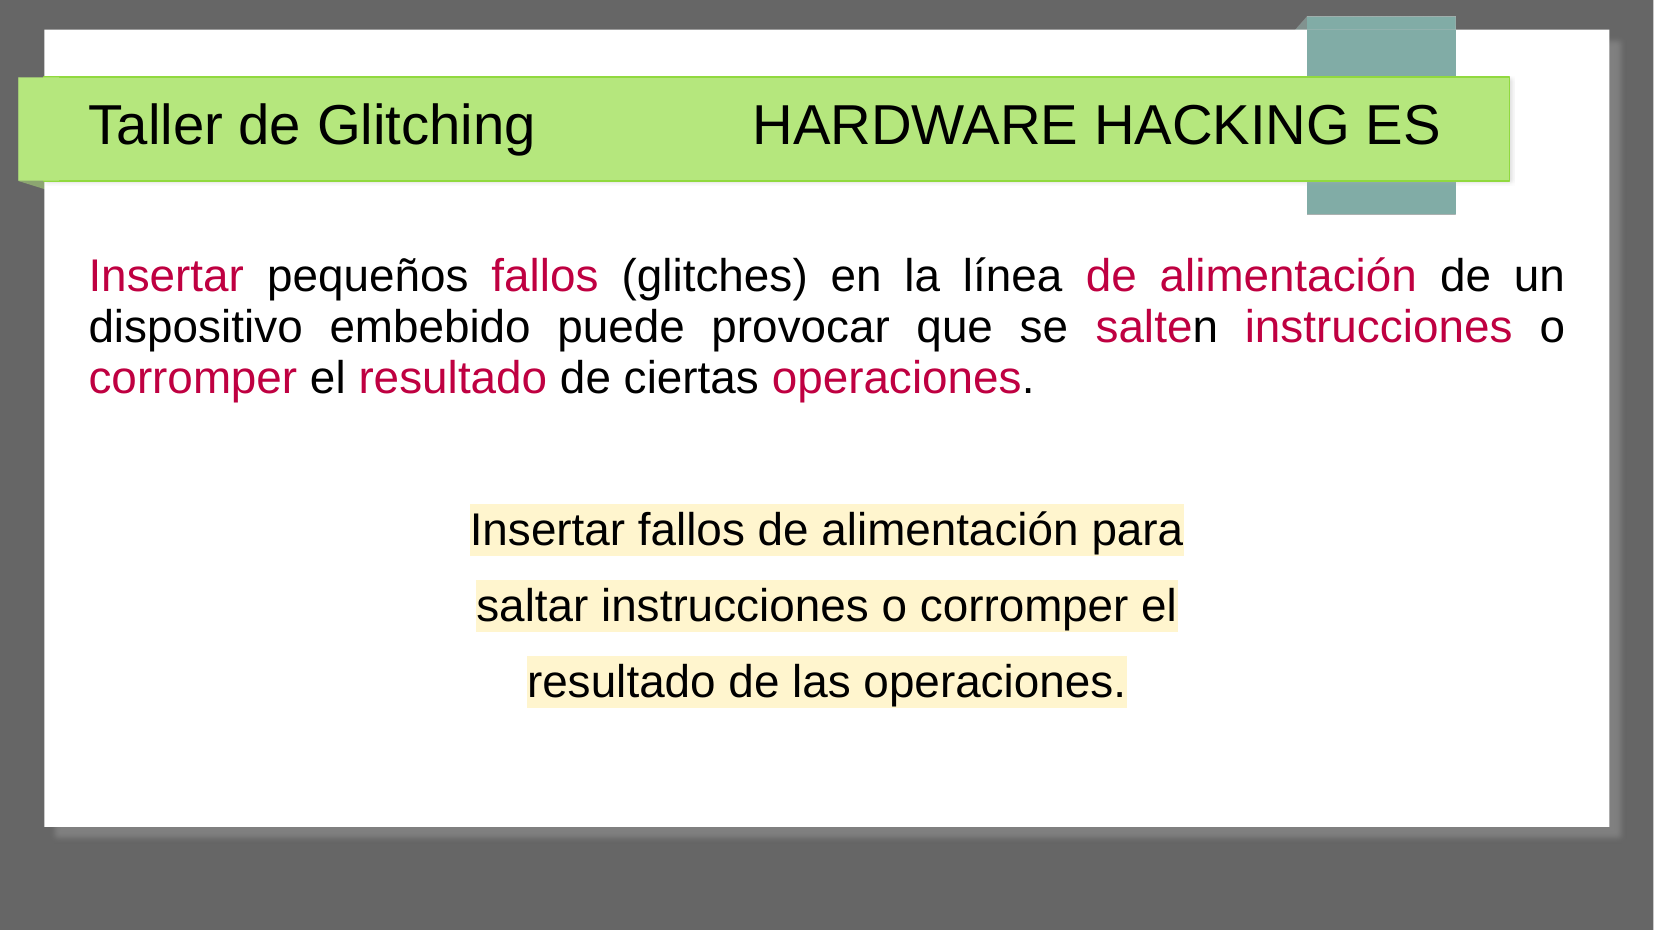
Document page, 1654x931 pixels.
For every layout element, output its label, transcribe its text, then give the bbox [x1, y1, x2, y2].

subtitle Insertar pequeños fallos (glitches) en la línea de alimentación de un dispositivo embebido puede provocar que se salten instrucciones o corromper el resultado de ciertas operaciones. Insertar fallos de alimentación para saltar instrucciones o corromper el resultado de las operaciones. [88, 221, 1565, 813]
title Taller de Glitching HARDWARE HACKING ES [88, 73, 1506, 178]
